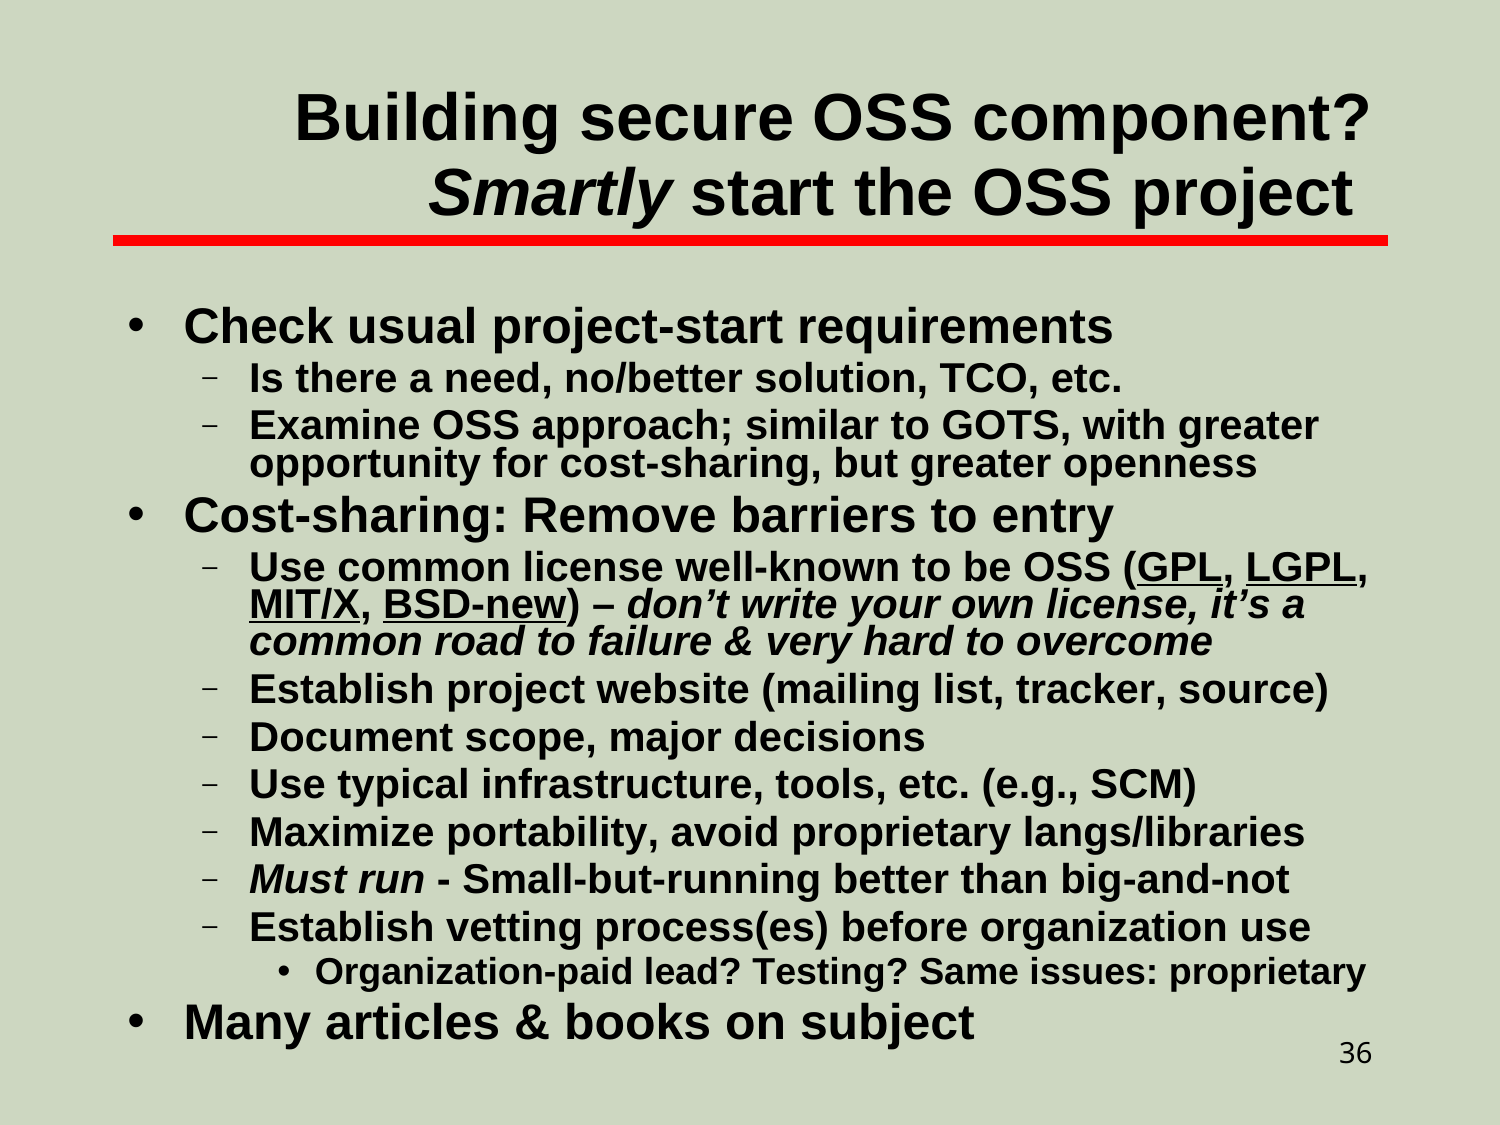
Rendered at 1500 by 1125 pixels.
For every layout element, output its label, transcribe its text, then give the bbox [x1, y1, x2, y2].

list Check usual project-start requirements Is there a need, no/better solution, TCO, etc. Examine OSS approach; similar to GOTS, with greater opportunity for cost-sharing, but greater openness Cost-sharing: Remove barriers to entry Use common license well-known to be OSS (GPL, LGPL, MIT/X, BSD-new) – don’t write your own license, it’s a common road to failure & very hard to overcome Establish project website (mailing list, tracker, source) Document scope, major decisions Use typical infrastructure, tools, etc. (e.g., SCM) Maximize portability, avoid proprietary langs/libraries Must run - Small-but-running better than big-and-not Establish vetting process(es) before organization use Organization-paid lead? Testing? Same issues: proprietary Many articles & books on subject [112, 299, 1388, 1087]
title Building secure OSS component? Smartly start the OSS project [225, 72, 1388, 238]
